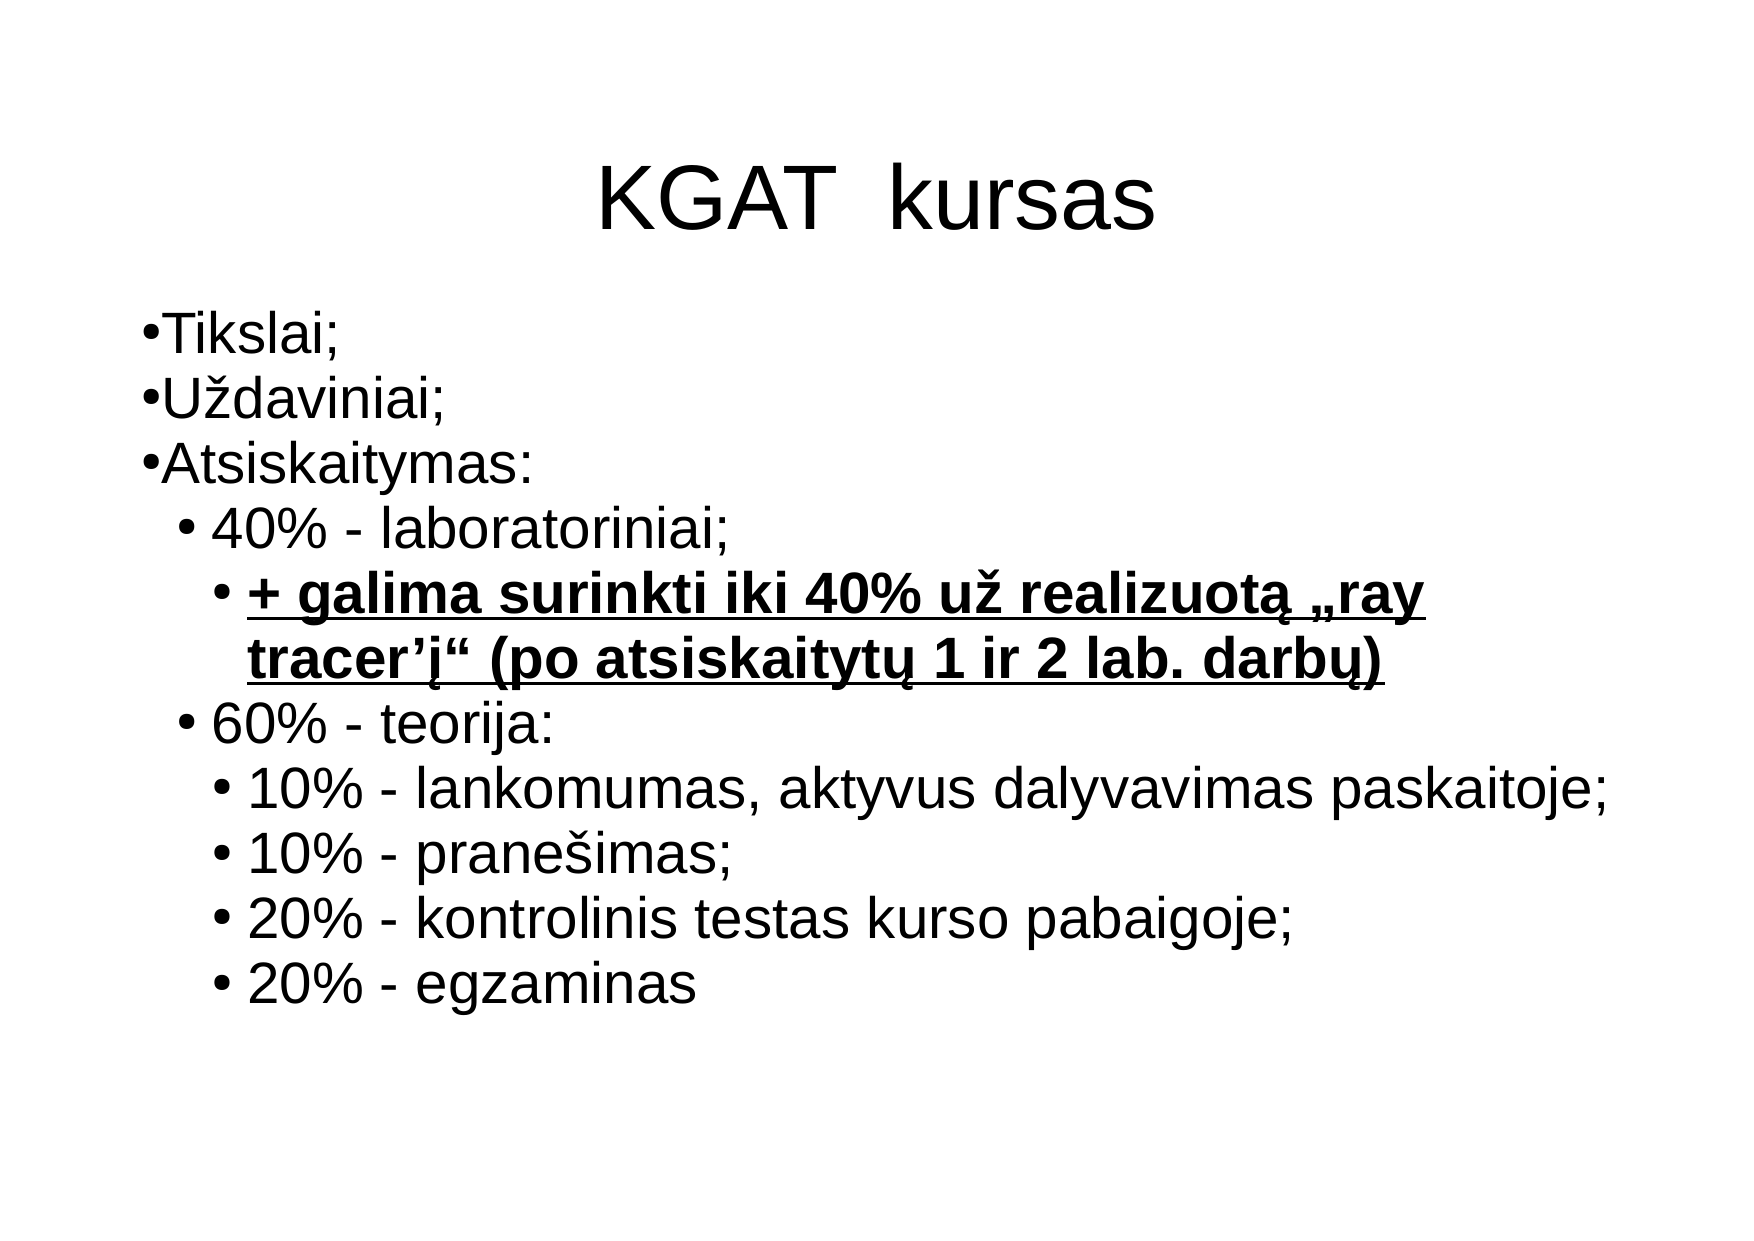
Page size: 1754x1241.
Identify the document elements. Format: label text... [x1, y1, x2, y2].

title KGAT kursas [140, 111, 1614, 284]
subtitle Tikslai; Uždaviniai; Atsiskaitymas: 40% - laboratoriniai; + galima surinkti iki 40% už realizuotą „ray tracer’į“ (po atsiskaitytų 1 ir 2 lab. darbų) 60% - teorija: 10% - lankomumas, aktyvus dalyvavimas paskaitoje; 10% - pranešimas; 20% - kontrolinis testas kurso pabaigoje; 20% - egzaminas [140, 300, 1614, 1082]
